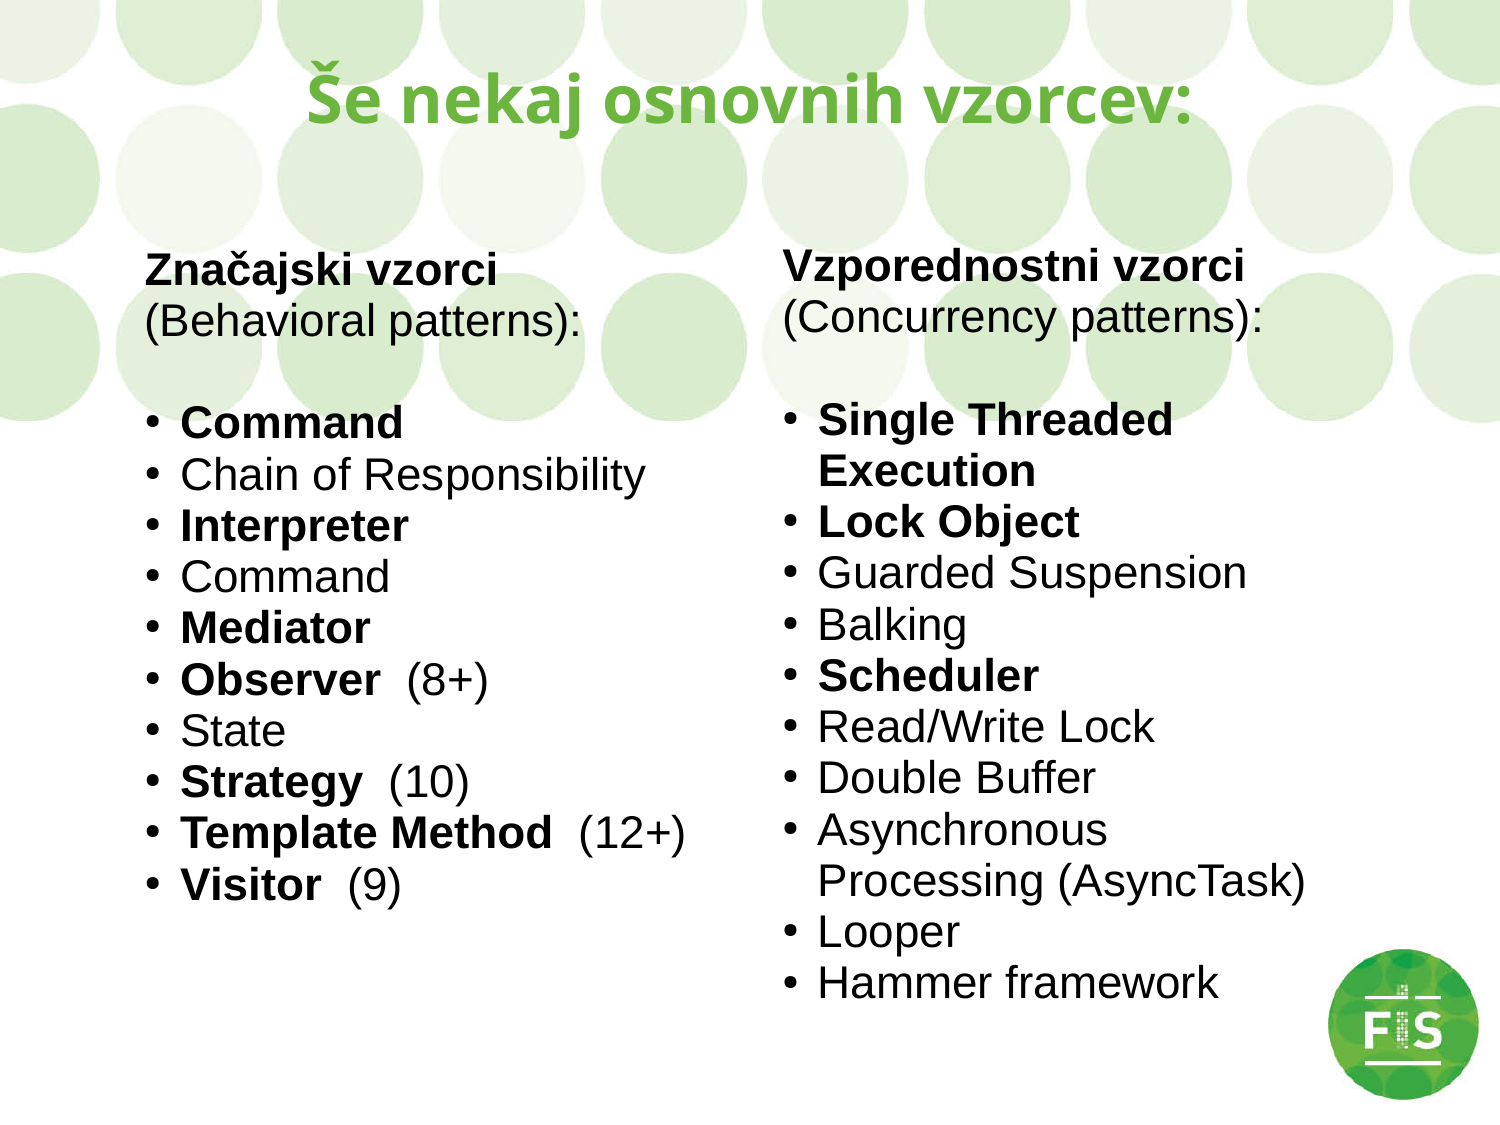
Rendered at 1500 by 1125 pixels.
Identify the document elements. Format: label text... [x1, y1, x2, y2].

title Še nekaj osnovnih vzorcev: [75, 59, 1425, 233]
picture [0, 0, 1500, 1125]
text_box Značajski vzorci (Behavioral patterns): Command Chain of Responsibility Interpreter Command Mediator Observer (8+) State Strategy (10) Template Method (12+) Visitor (9) [129, 236, 721, 1072]
text_box Vzporednostni vzorci (Concurrency patterns): Single Threaded Execution Lock Object Guarded Suspension Balking Scheduler Read/Write Lock Double Buffer Asynchronous Processing (AsyncTask) Looper Hammer framework [767, 232, 1347, 1125]
